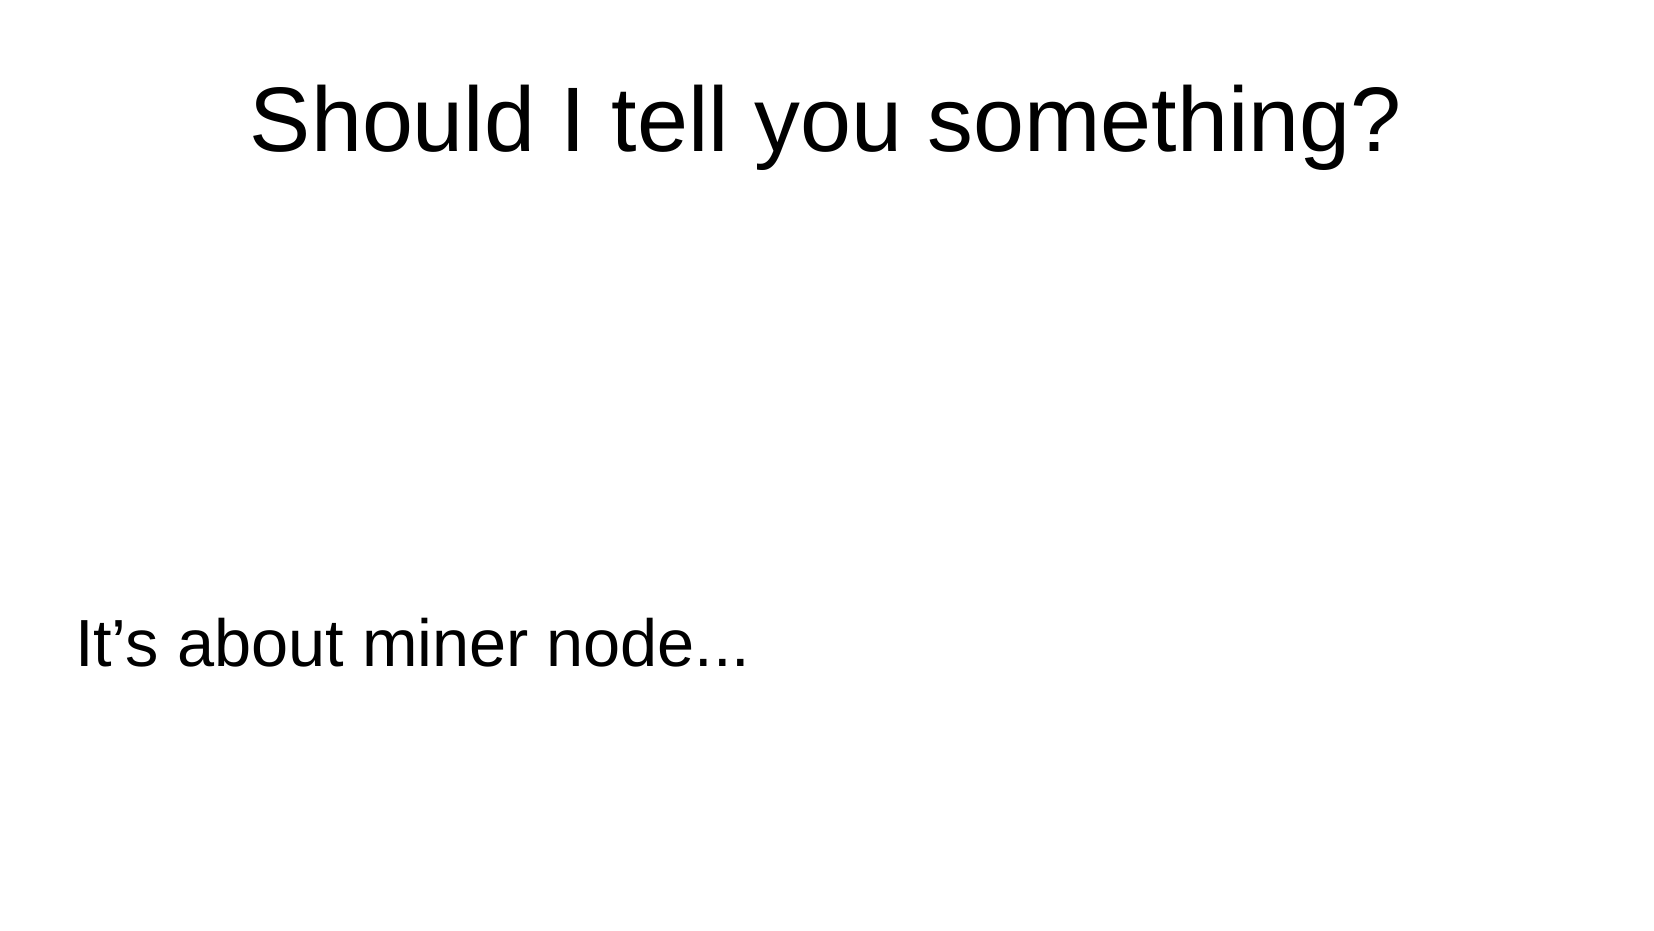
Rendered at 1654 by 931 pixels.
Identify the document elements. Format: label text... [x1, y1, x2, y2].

list It’s about miner node... [75, 600, 1564, 720]
title Should I tell you something? [82, 37, 1571, 193]
